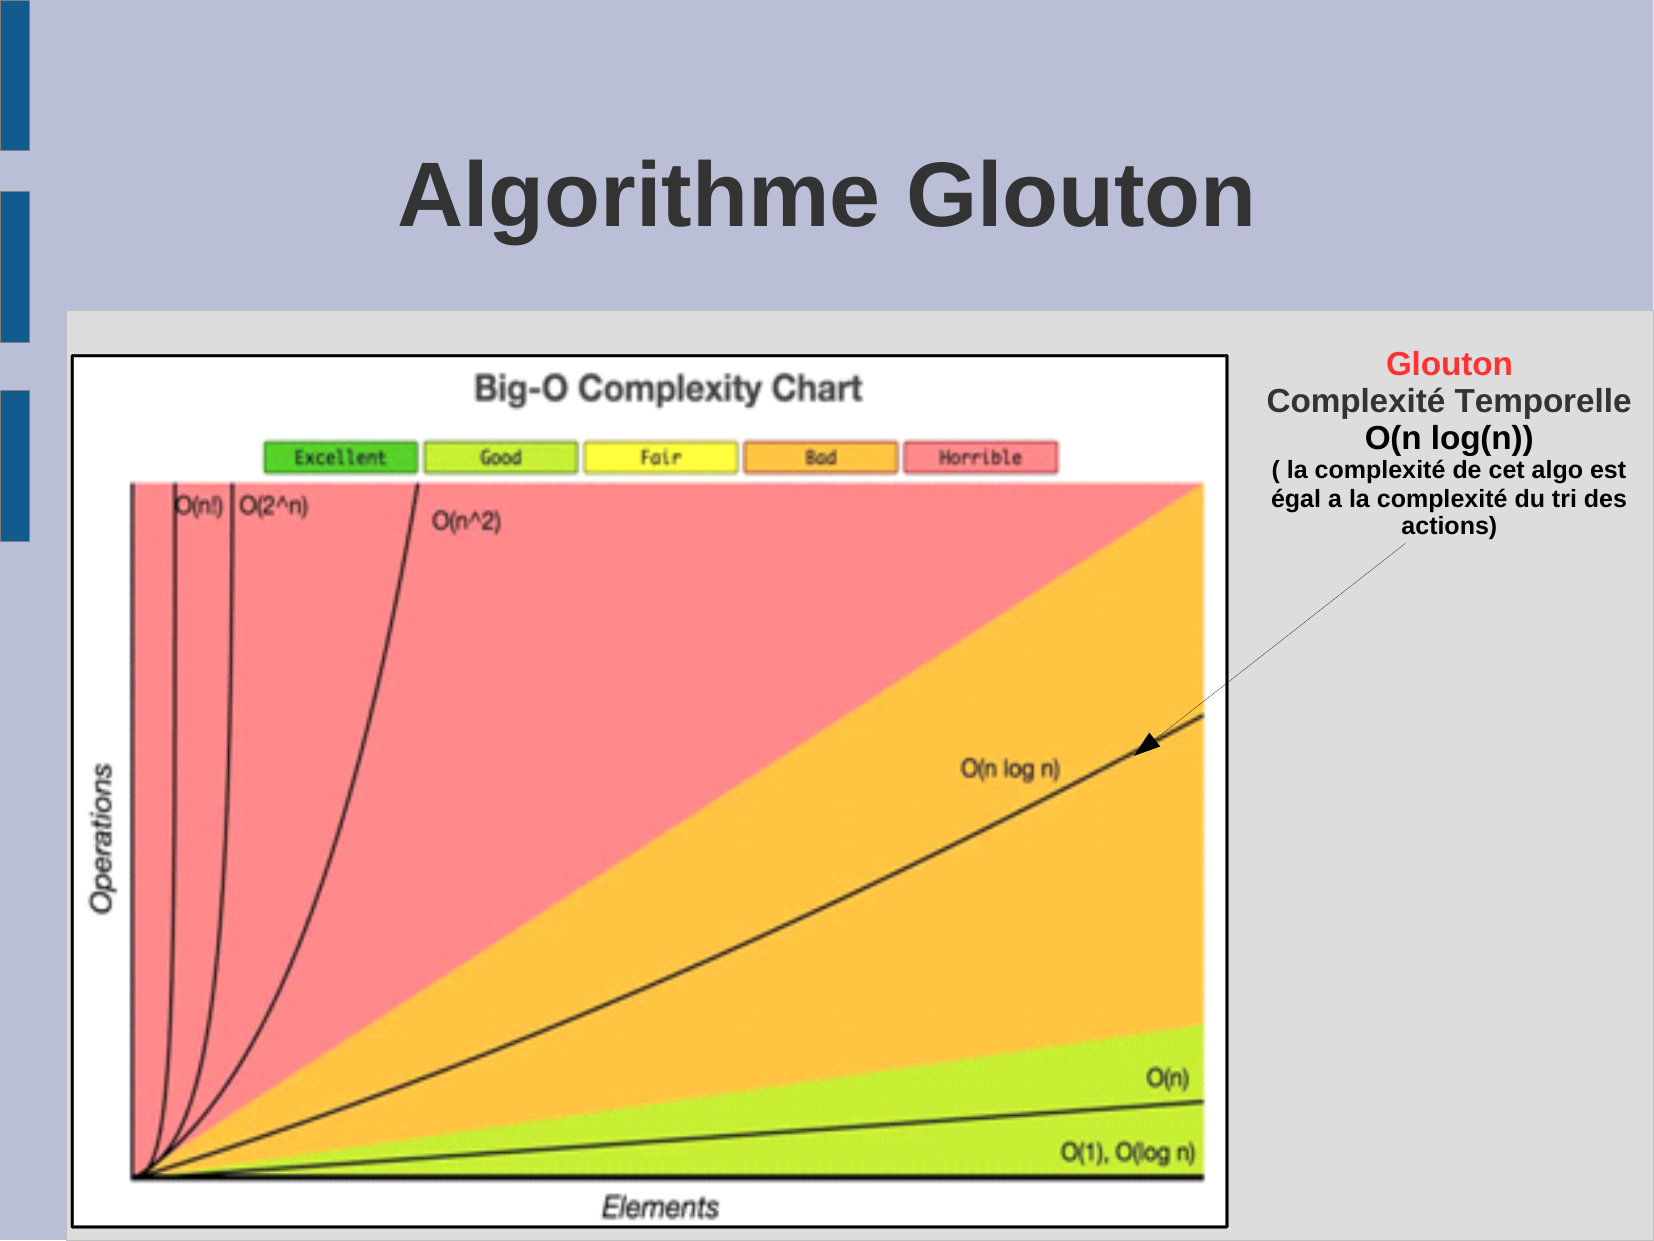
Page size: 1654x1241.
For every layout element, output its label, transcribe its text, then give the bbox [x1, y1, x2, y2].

title Glouton Complexité Temporelle O(n log(n)) ( la complexité de cet algo est égal a la complexité du tri des actions) [1245, 342, 1654, 544]
title Algorithme Glouton [121, 91, 1534, 299]
picture [70, 354, 1229, 1229]
